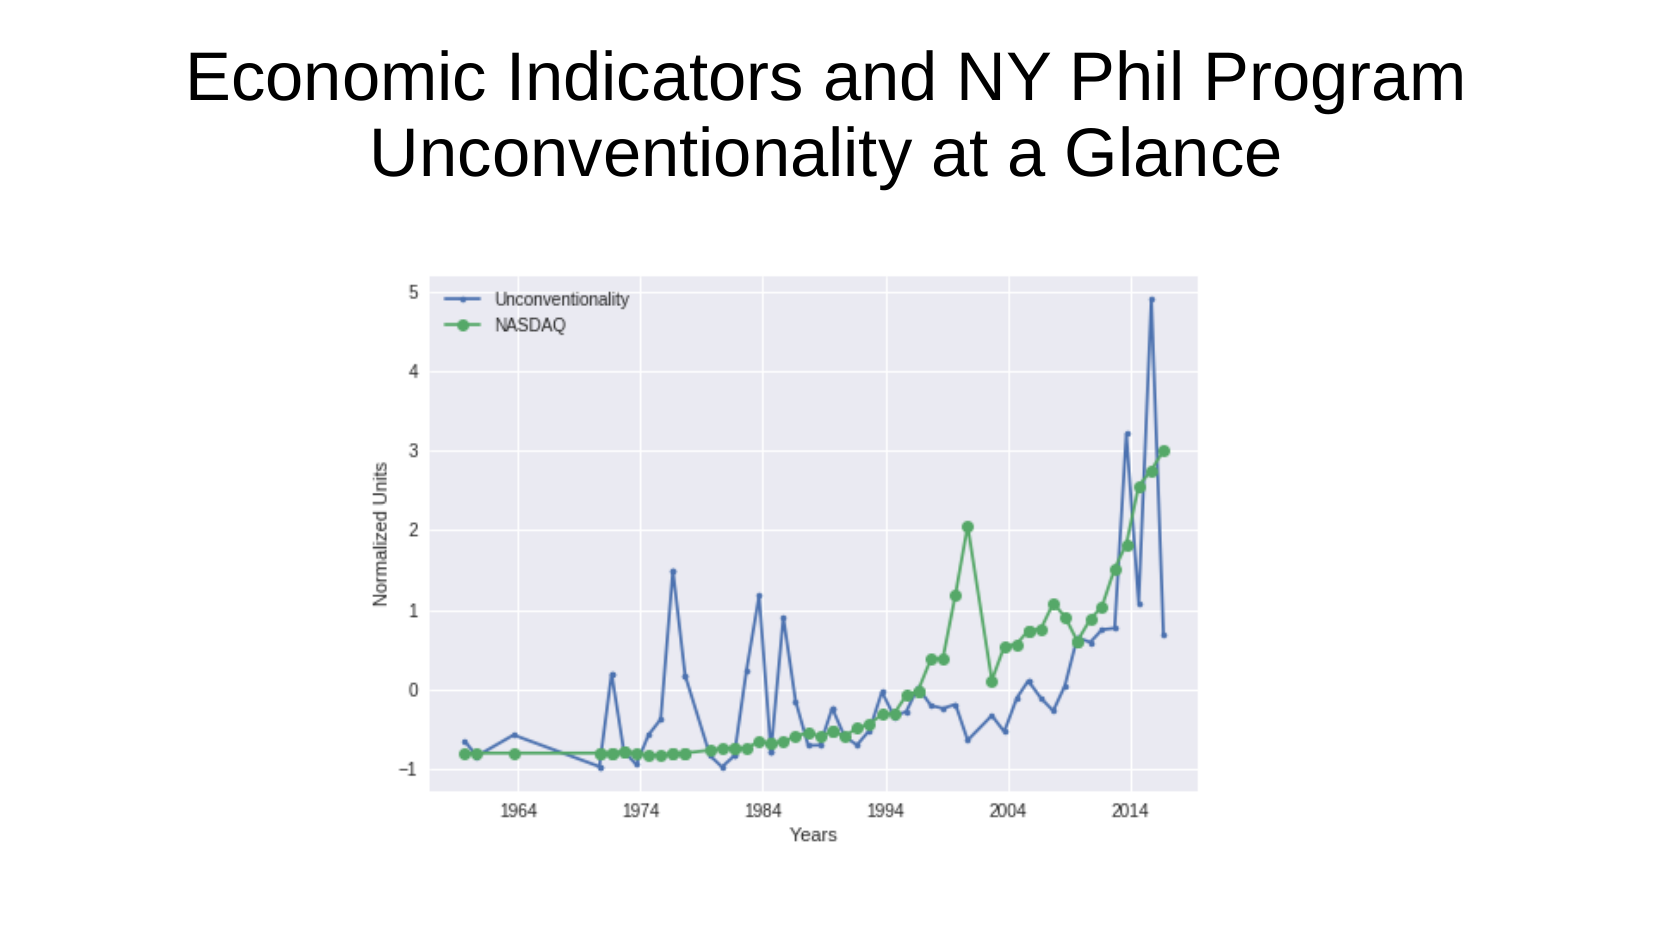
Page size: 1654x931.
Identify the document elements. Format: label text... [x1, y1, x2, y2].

title Economic Indicators and NY Phil Program Unconventionality at a Glance [82, 37, 1571, 193]
picture [306, 194, 1298, 876]
